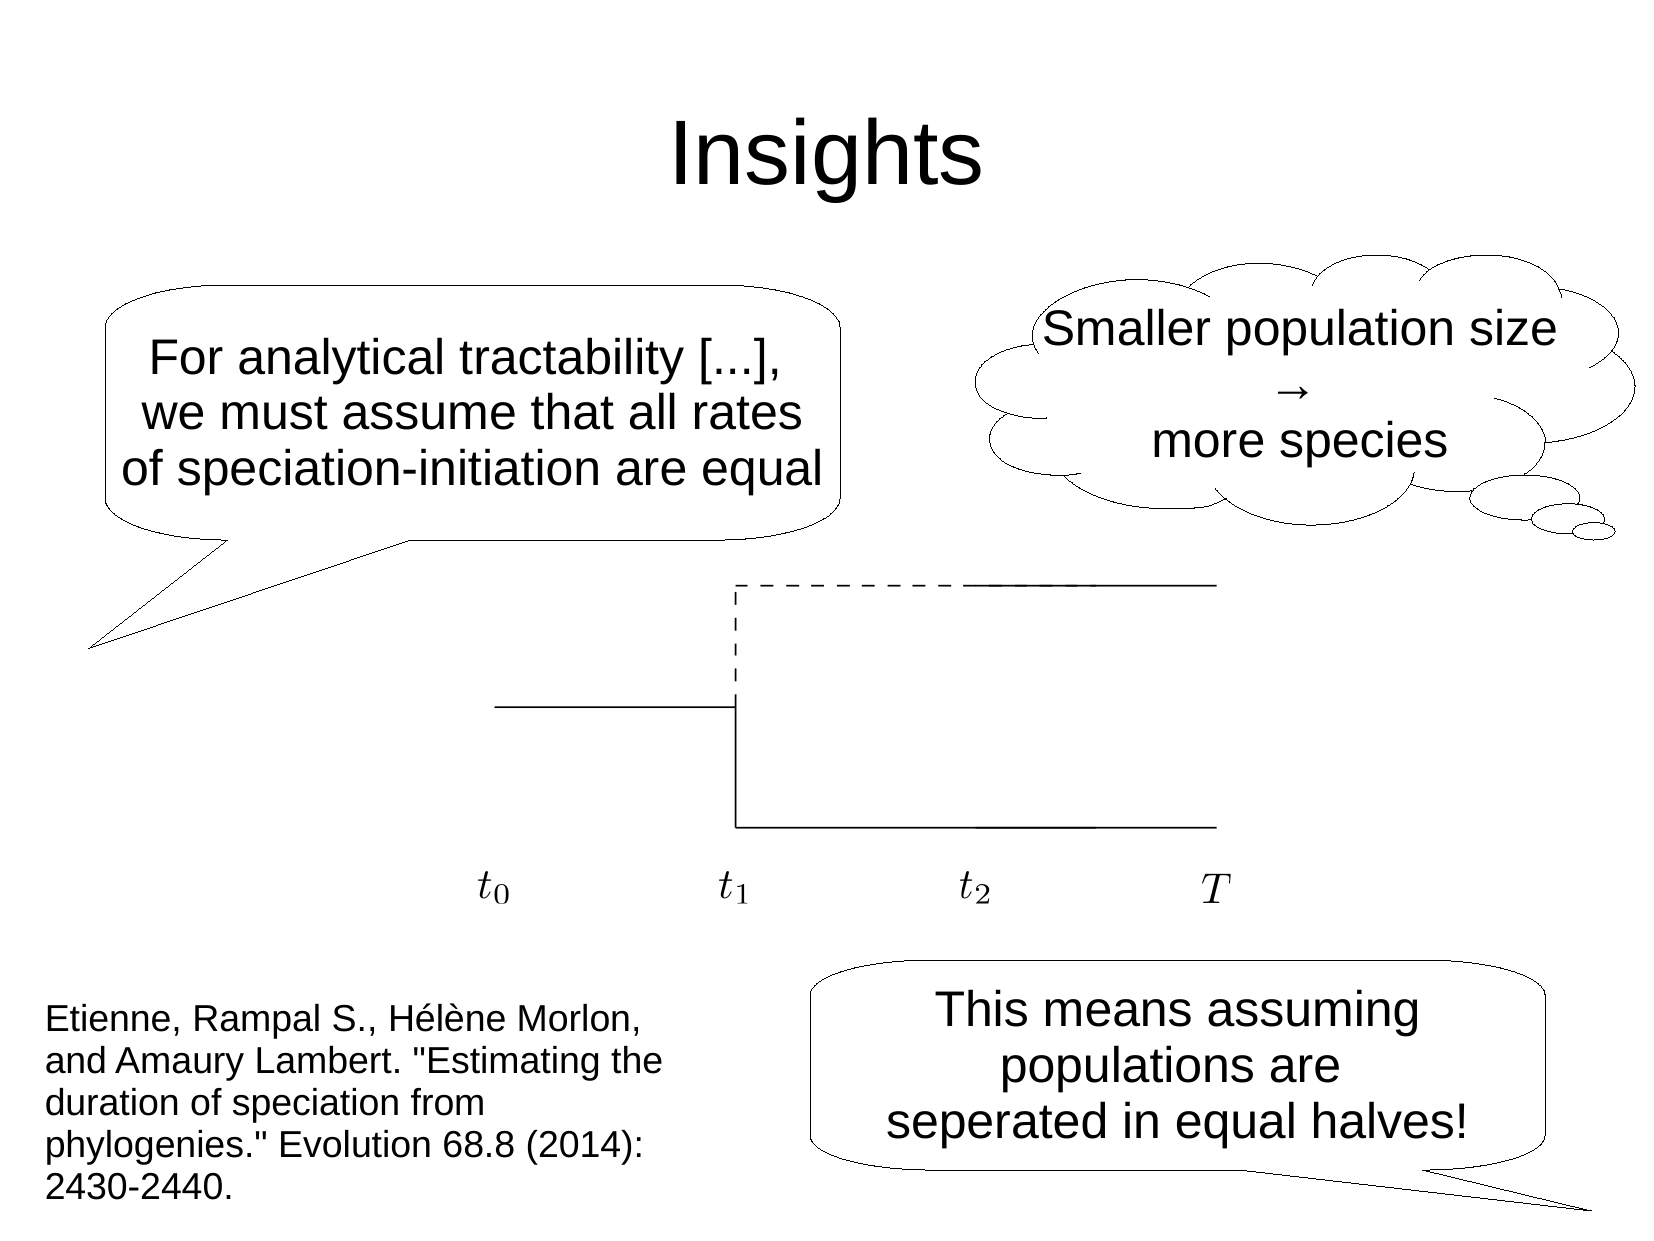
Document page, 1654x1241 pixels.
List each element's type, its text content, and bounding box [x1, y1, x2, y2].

text_box Smaller population size → more species [975, 255, 1636, 541]
text_box This means assuming populations are seperated in equal halves! [810, 960, 1592, 1211]
text_box Etienne, Rampal S., Hélène Morlon, and Amaury Lambert. "Estimating the duration of speciation from phylogenies." Evolution 68.8 (2014): 2430-2440. [30, 990, 721, 1216]
picture [477, 584, 1231, 904]
text_box For analytical tractability [...], we must assume that all rates of speciation-initiation are equal [88, 285, 841, 649]
title Insights [82, 49, 1571, 257]
